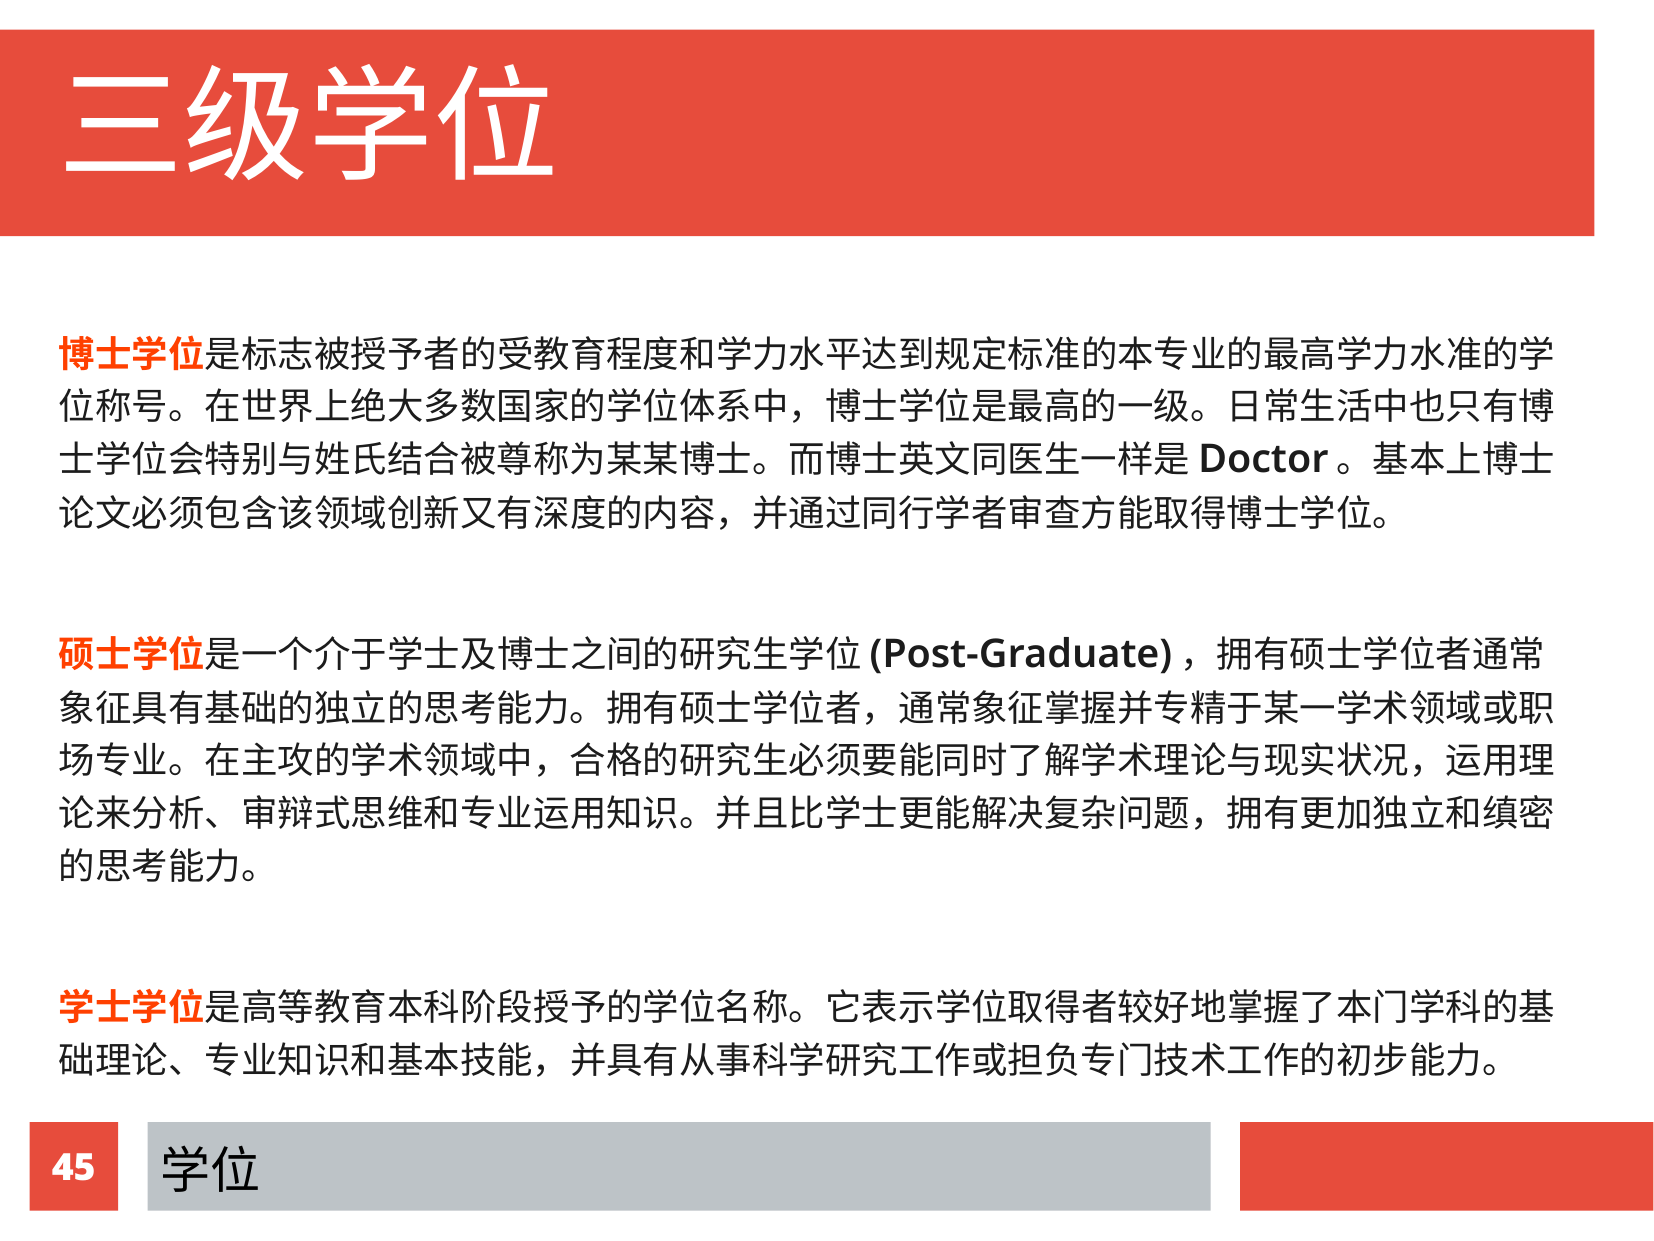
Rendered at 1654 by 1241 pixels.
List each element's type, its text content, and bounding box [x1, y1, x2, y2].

text_box 学位 [145, 1108, 497, 1224]
list 博士学位是标志被授予者的受教育程度和学力水平达到规定标准的本专业的最高学力水准的学位称号。在世界上绝大多数国家的学位体系中，博士学位是最高的一级。日常生活中也只有博士学位会特别与姓氏结合被尊称为某某博士。而博士英文同医生一样是Doctor。基本上博士论文必须包含该领域创新又有深度的内容，并通过同行学者审查方能取得博士学位。 硕士学位是一个介于学士及博士之间的研究生学位(Post-Graduate)，拥有硕士学位者通常象征具有基础的独立的思考能力。拥有硕士学位者，通常象征掌握并专精于某一学术领域或职场专业。在主攻的学术领域中，合格的研究生必须要能同时了解学术理论与现实状况，运用理论来分析、审辩式思维和专业运用知识。并且比学士更能解决复杂问题，拥有更加独立和缜密的思考能力。 学士学位是高等教育本科阶段授予的学位名称。它表示学位取得者较好地掌握了本门学科的基础理论、专业知识和基本技能，并具有从事科学研究工作或担负专门技术工作的初步能力。 [59, 324, 1565, 1093]
title 三级学位 [59, 59, 1595, 207]
